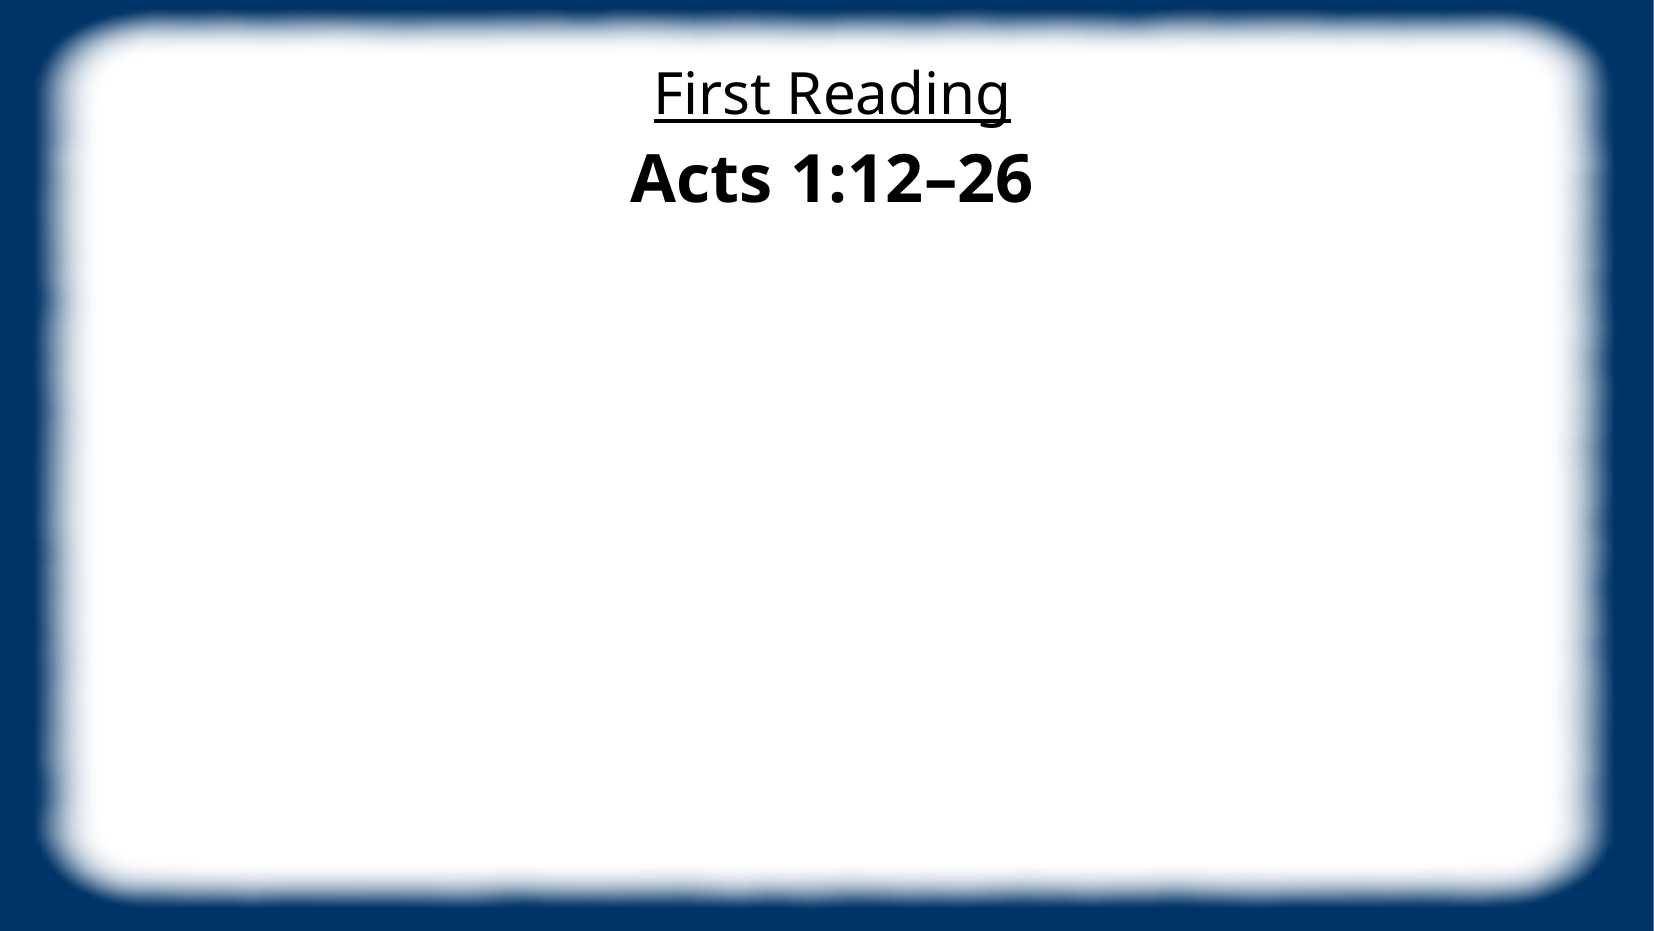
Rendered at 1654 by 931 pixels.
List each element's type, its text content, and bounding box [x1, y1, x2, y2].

picture [0, 0, 1654, 931]
text_box First Reading Acts 1:12–26 [90, 45, 1576, 226]
